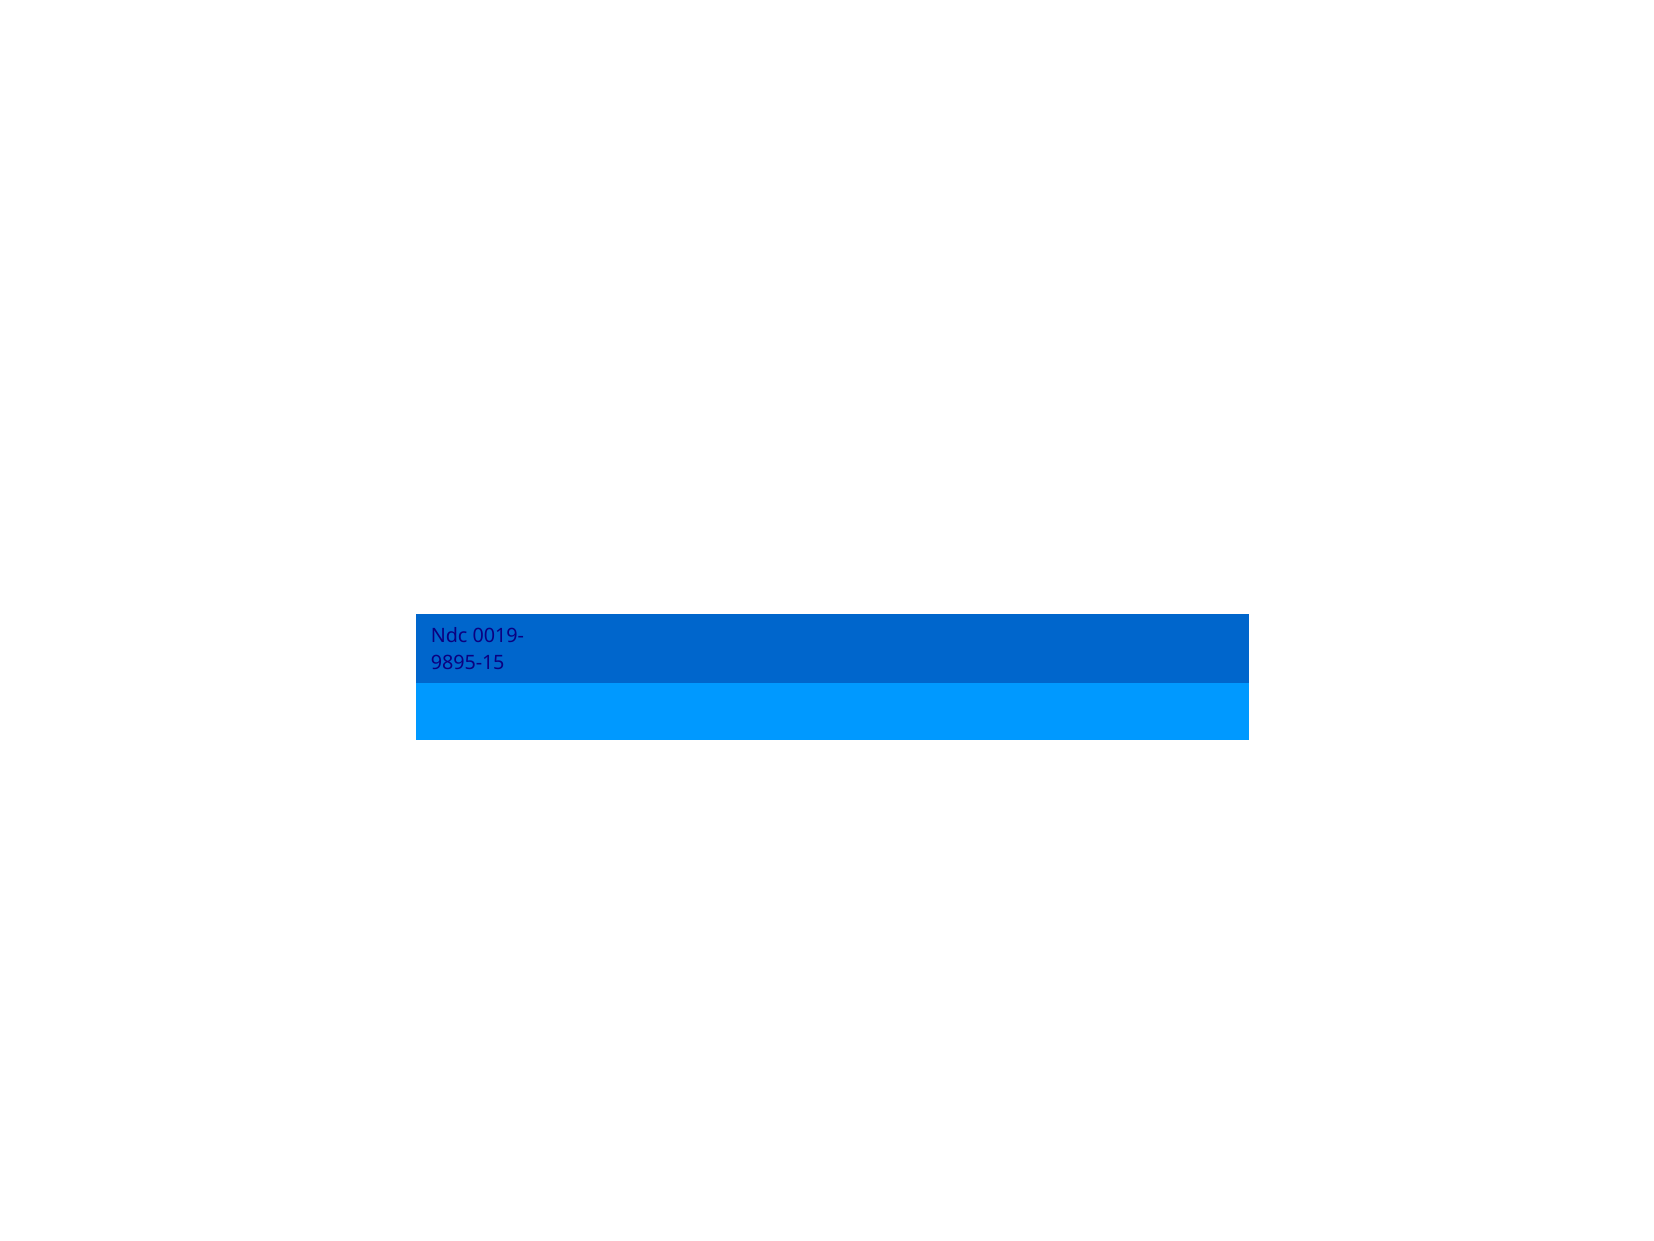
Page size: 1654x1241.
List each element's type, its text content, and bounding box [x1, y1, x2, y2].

table_cell [1082, 683, 1249, 740]
table_header Ndc 0019-9895-15 [416, 614, 583, 683]
table_header [1082, 614, 1249, 683]
table_cell [416, 683, 583, 740]
table_header [749, 614, 916, 683]
table_header [916, 614, 1082, 683]
table_cell [916, 683, 1082, 740]
table_header [583, 614, 749, 683]
table_cell [749, 683, 916, 740]
table_cell [583, 683, 749, 740]
